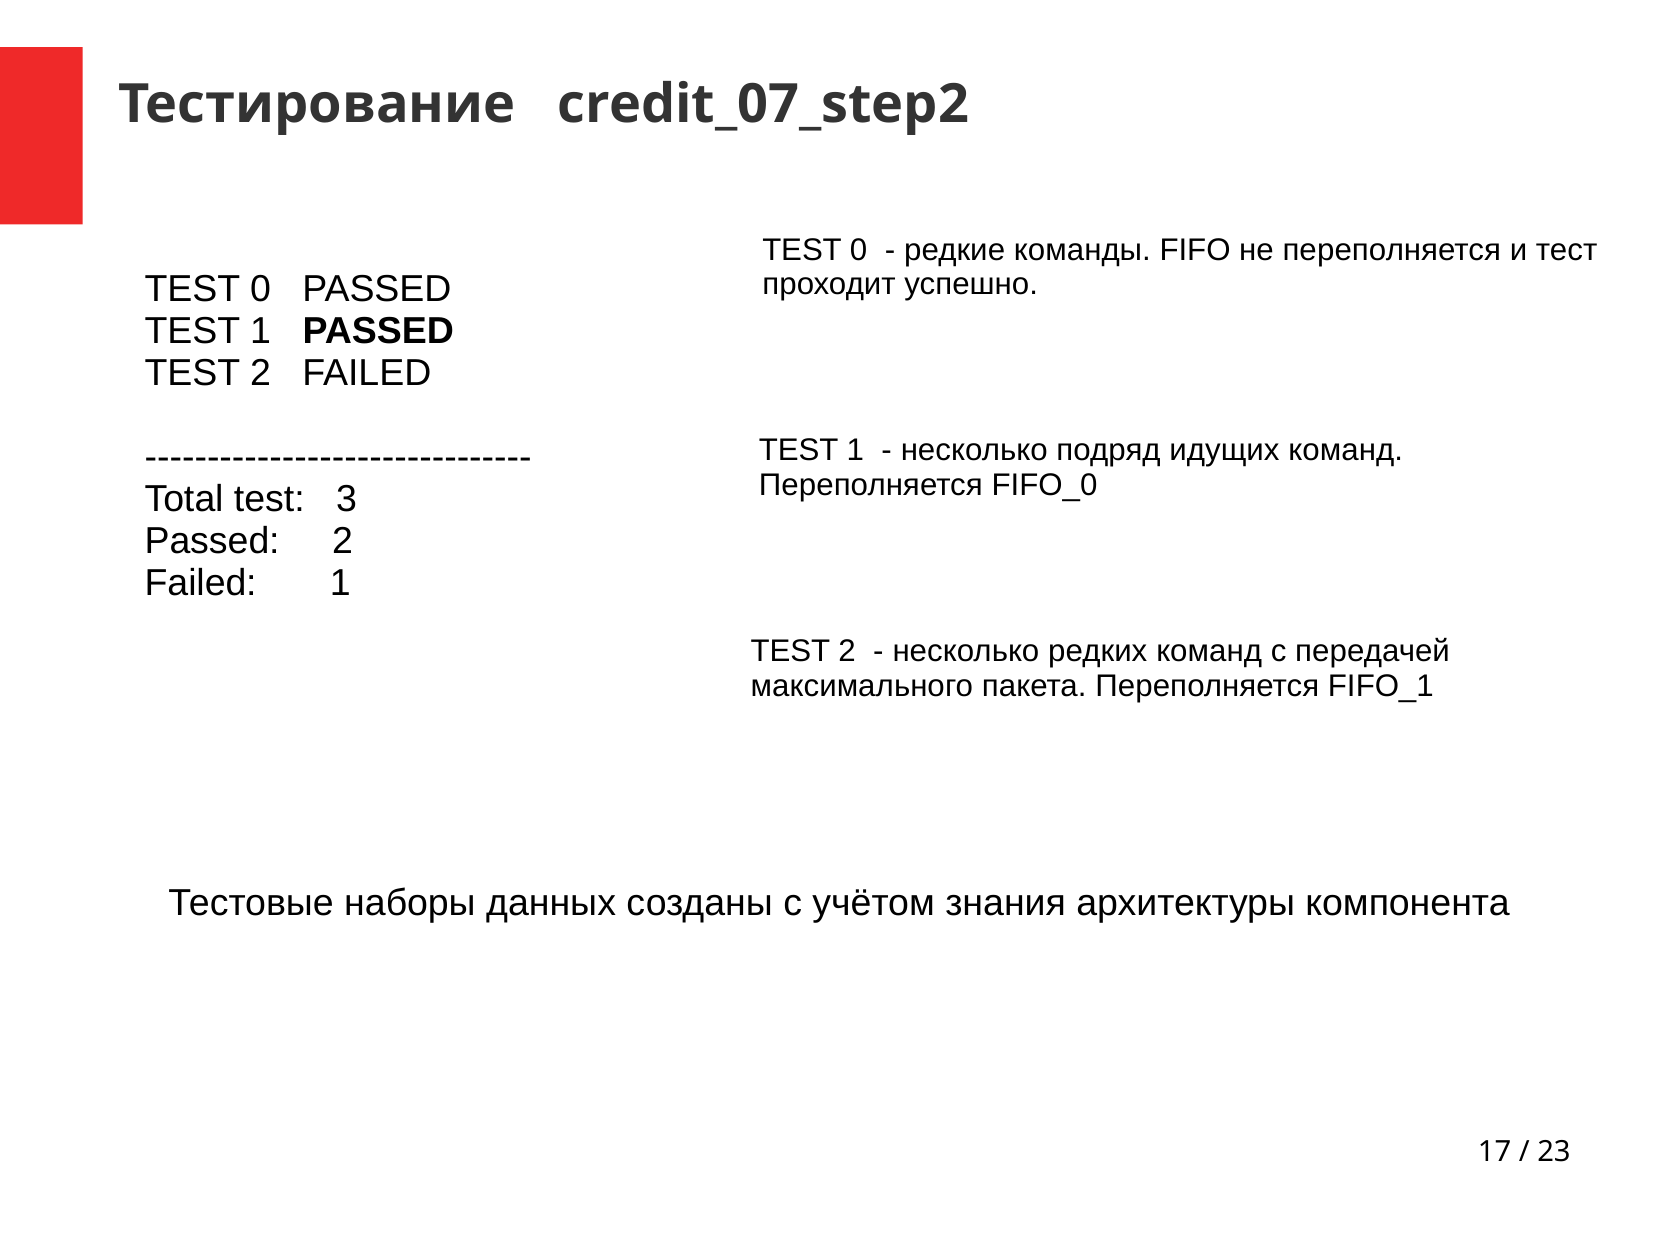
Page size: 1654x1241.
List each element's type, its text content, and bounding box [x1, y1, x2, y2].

text_box TEST 0 - редкие команды. FIFO не переполняется и тест проходит успешно. [747, 224, 1630, 367]
text_box TEST 2 - несколько редких команд c передачей максимального пакета. Переполняется FIFO_1 [735, 625, 1619, 768]
text_box TEST 0 PASSED TEST 1 PASSED TEST 2 FAILED ------------------------------- Total test: 3 Passed: 2 Failed: 1 [129, 259, 548, 607]
title Тестирование credit_07_step2 [118, 49, 1571, 154]
text_box Тестовые наборы данных созданы с учётом знания архитектуры компонента [153, 874, 1595, 1063]
text_box TEST 1 - несколько подряд идущих команд. Переполняется FIFO_0 [744, 425, 1627, 567]
